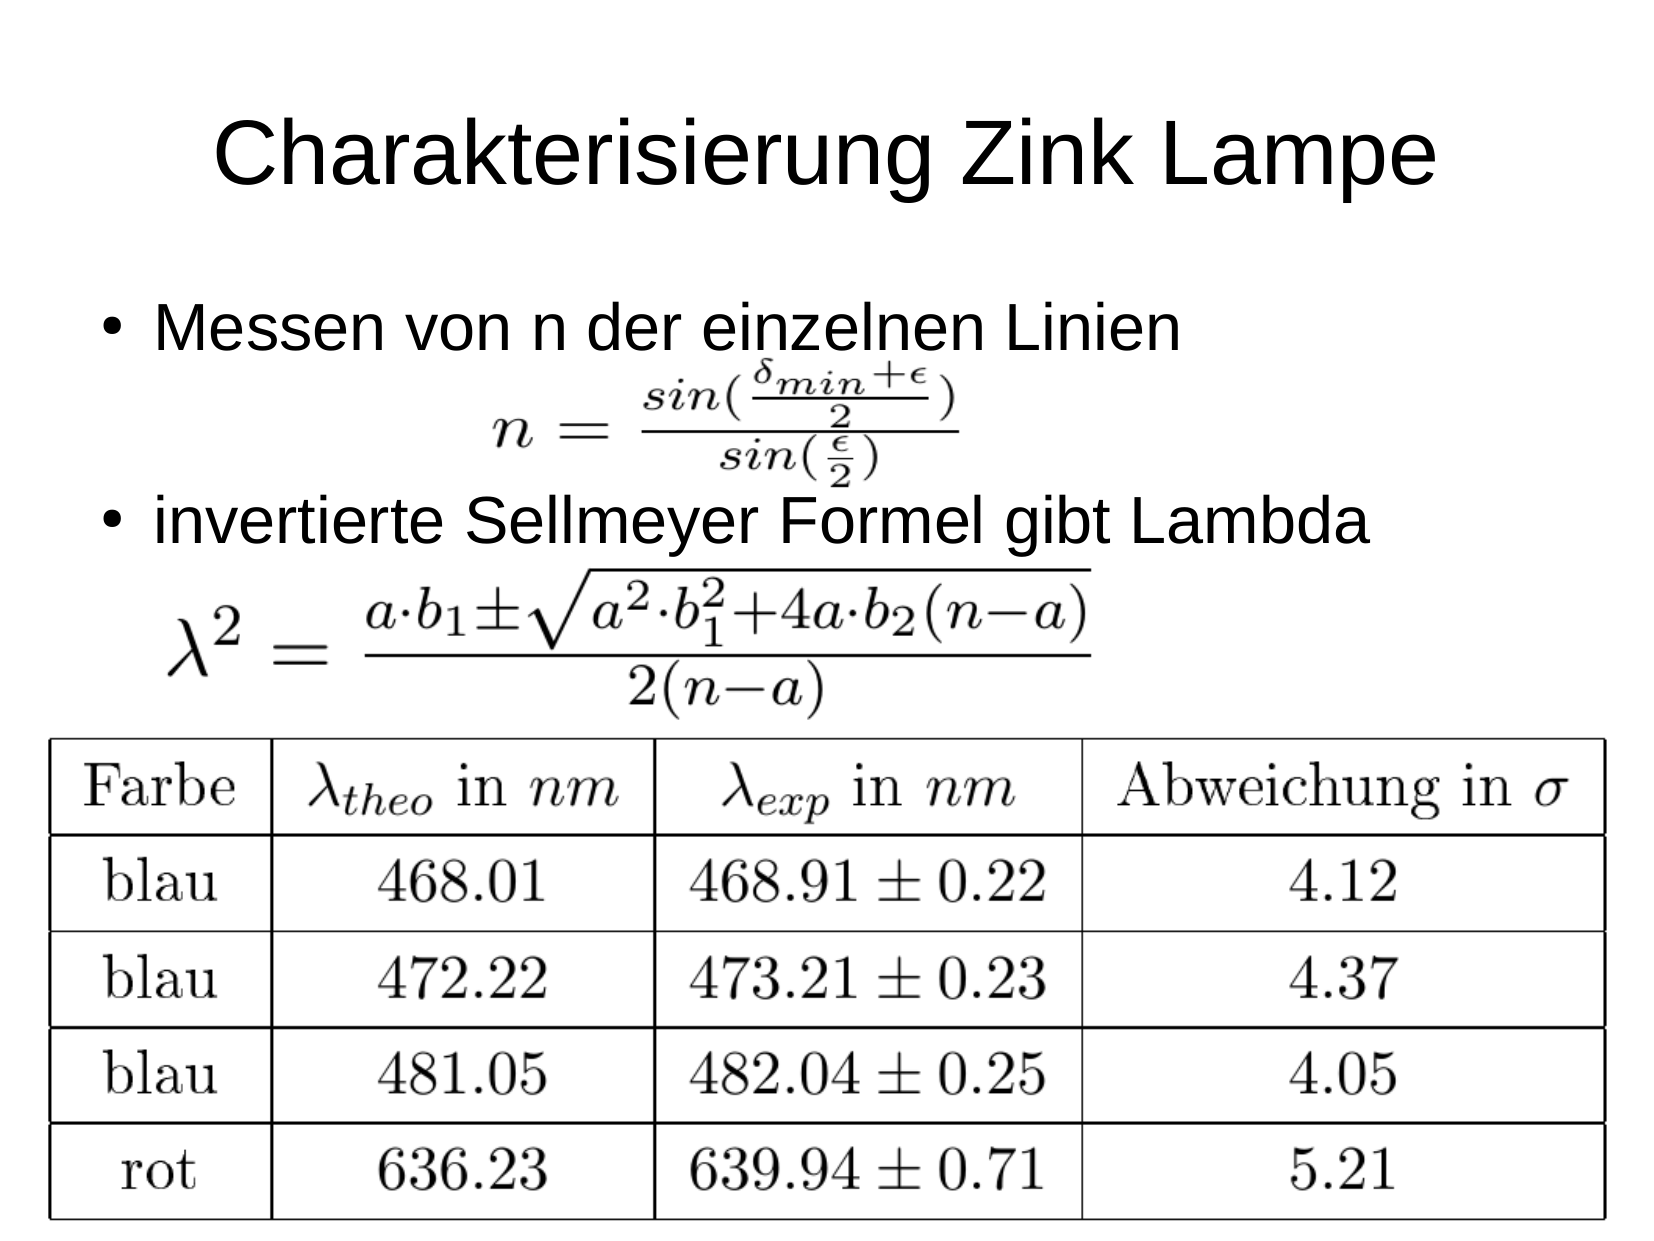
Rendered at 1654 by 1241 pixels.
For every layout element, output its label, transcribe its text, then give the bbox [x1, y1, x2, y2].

title Charakterisierung Zink Lampe [82, 49, 1571, 257]
list Messen von n der einzelnen Linien invertierte Sellmeyer Formel gibt Lambda [82, 290, 1571, 615]
picture [153, 615, 1099, 726]
picture [47, 732, 1610, 1222]
